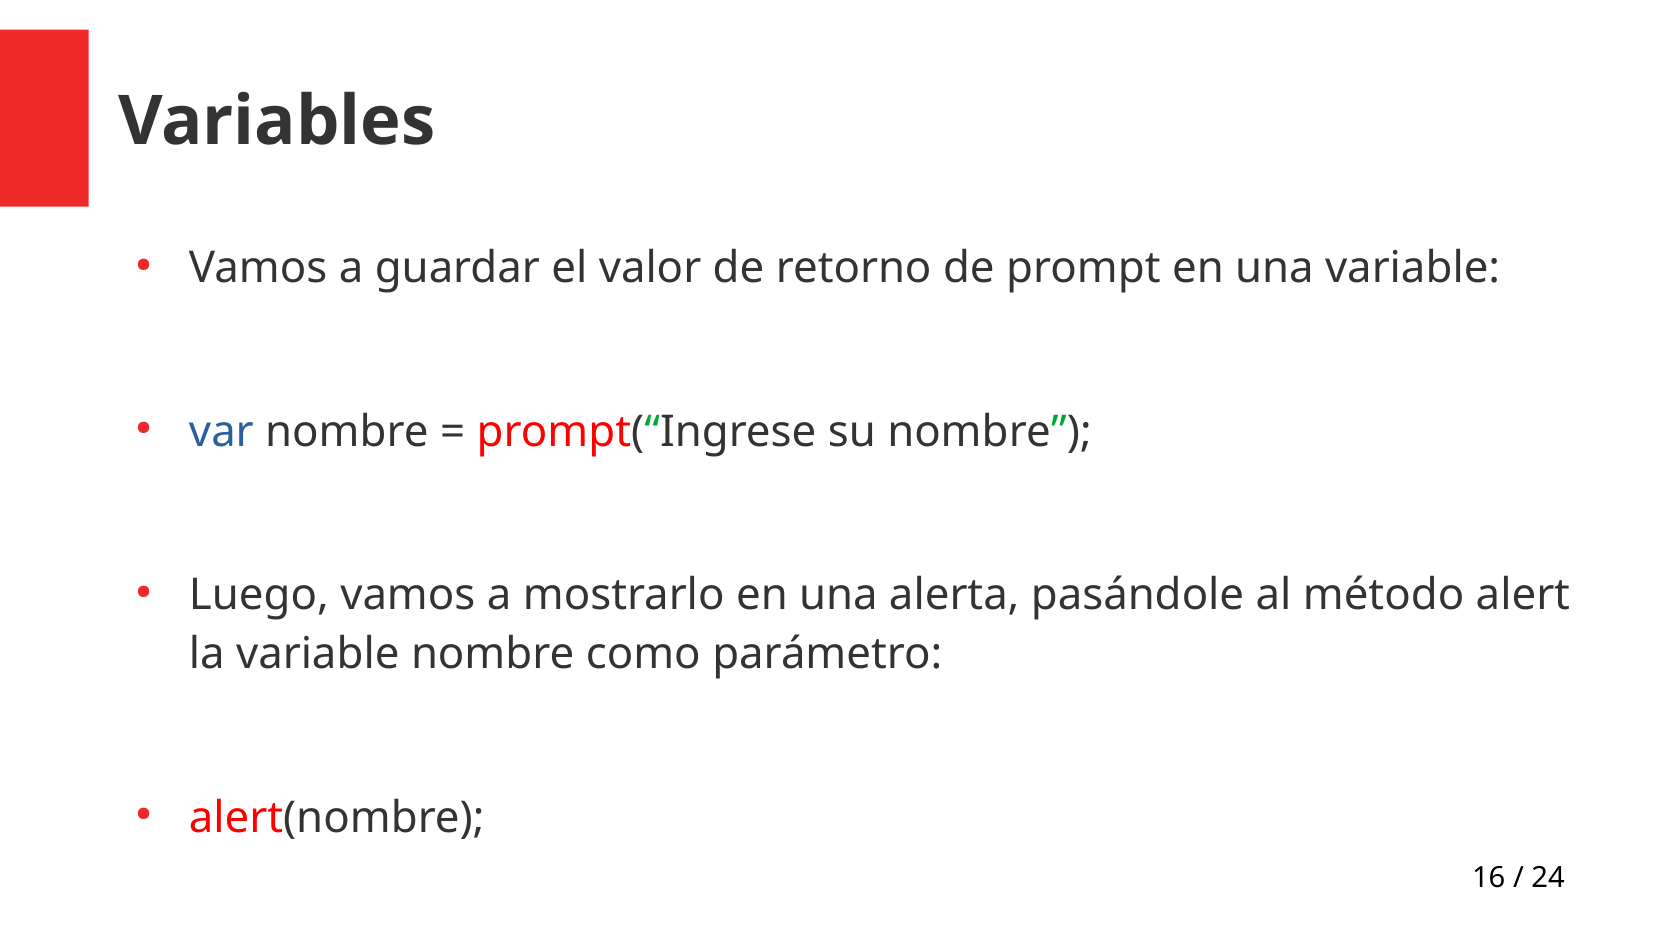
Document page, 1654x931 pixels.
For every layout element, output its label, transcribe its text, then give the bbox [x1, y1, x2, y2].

title Variables [118, 29, 1595, 207]
list Vamos a guardar el valor de retorno de prompt en una variable: var nombre = prompt(“Ingrese su nombre”); Luego, vamos a mostrarlo en una alerta, pasándole al método alert la variable nombre como parámetro: alert(nombre); [118, 236, 1595, 798]
